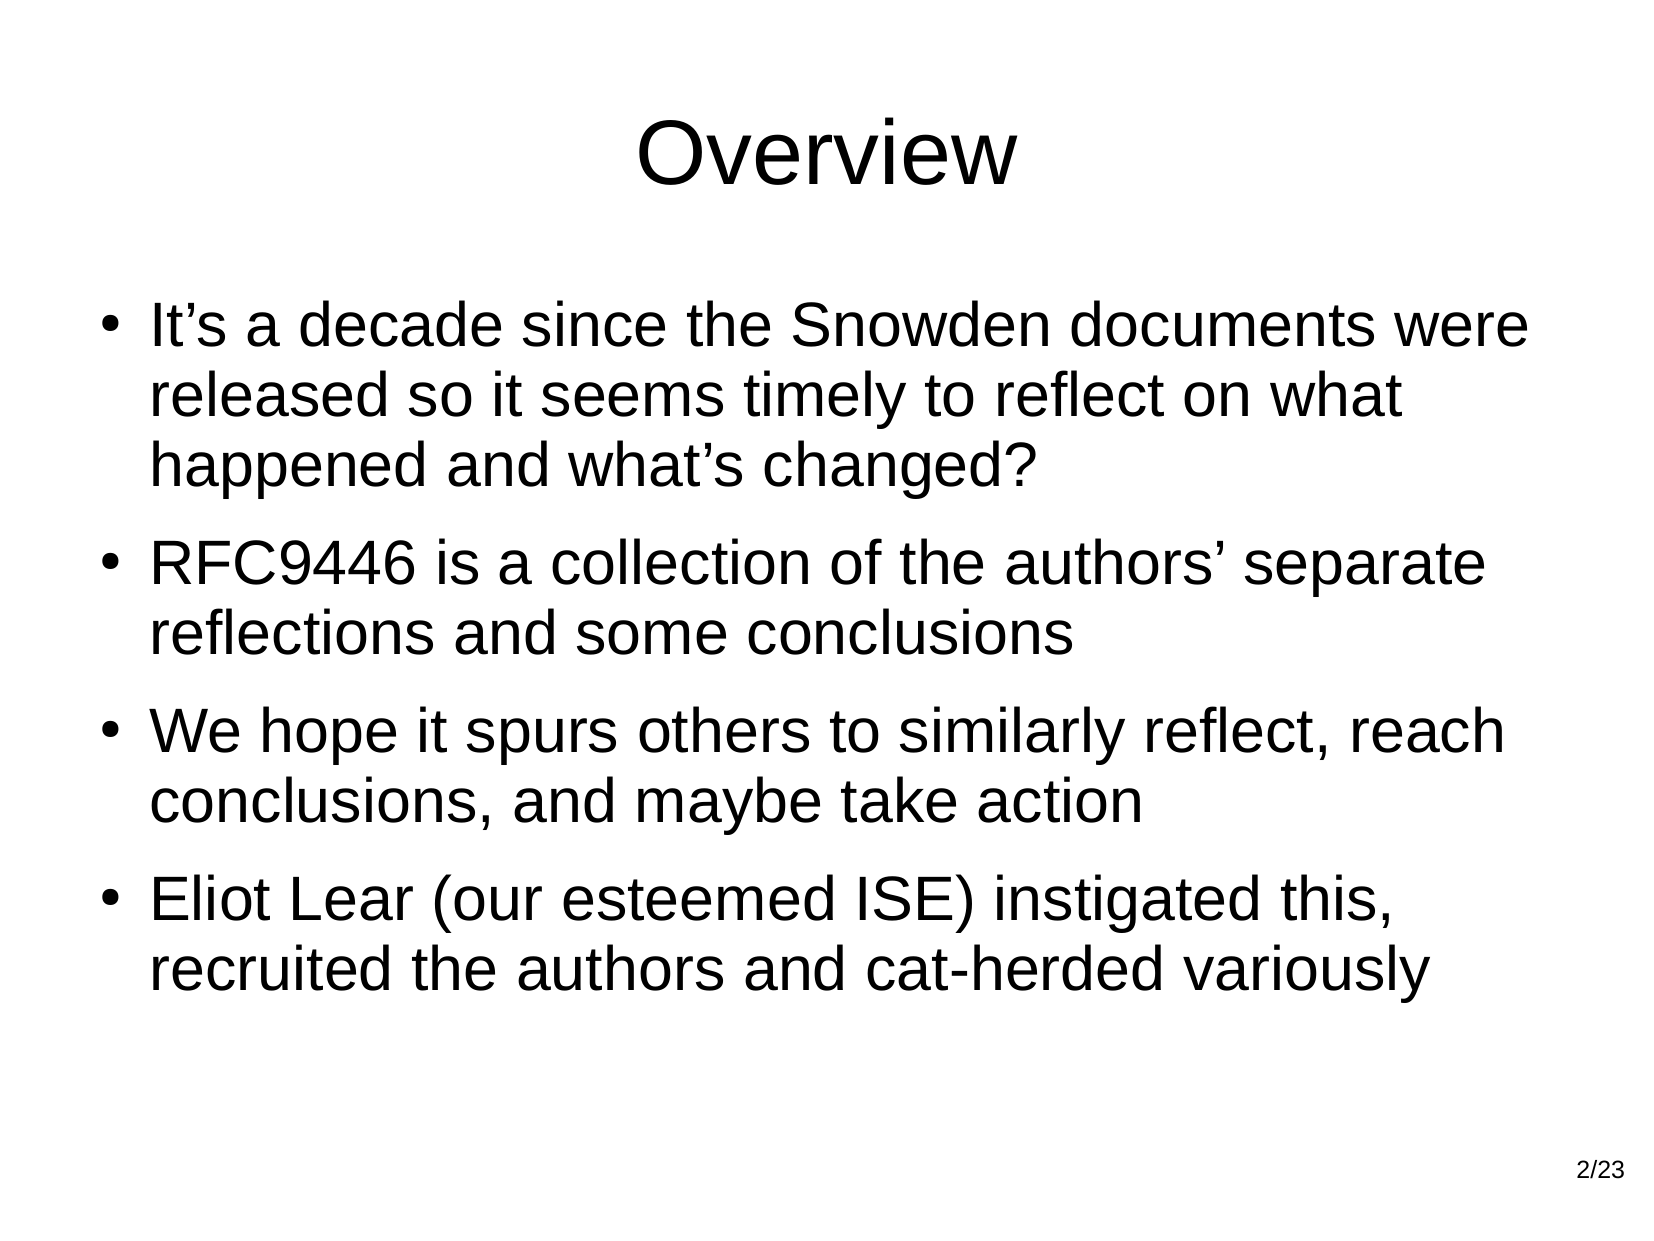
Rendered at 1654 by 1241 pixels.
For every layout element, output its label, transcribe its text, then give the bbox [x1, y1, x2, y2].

title Overview [82, 49, 1571, 257]
list It’s a decade since the Snowden documents were released so it seems timely to reflect on what happened and what’s changed? RFC9446 is a collection of the authors’ separate reflections and some conclusions We hope it spurs others to similarly reflect, reach conclusions, and maybe take action Eliot Lear (our esteemed ISE) instigated this, recruited the authors and cat-herded variously [82, 290, 1571, 1010]
